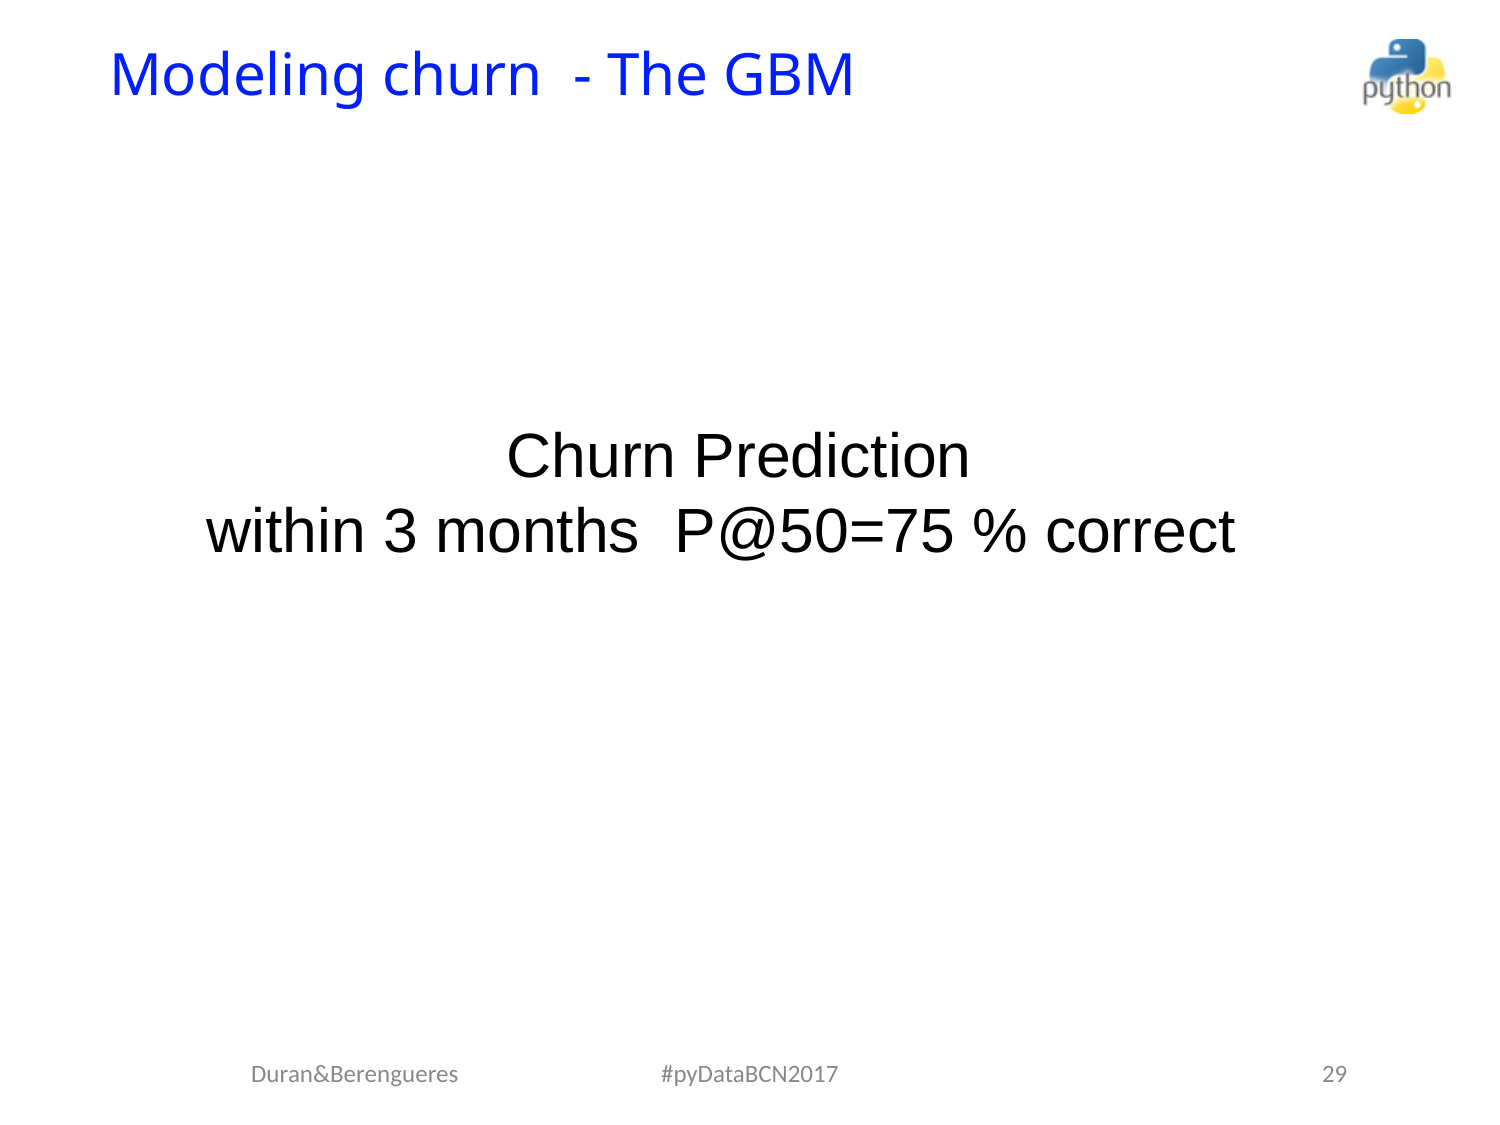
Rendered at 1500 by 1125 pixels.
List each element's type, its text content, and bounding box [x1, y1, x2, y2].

footer #pyDataBCN2017 [496, 1042, 1004, 1103]
slide_number <number> [1025, 1042, 1363, 1103]
slide_number Duran&Berengueres [235, 1042, 496, 1103]
title Modeling churn - The GBM [94, 35, 1433, 118]
text_box Churn Prediction within 3 months P@50=75 % correct [191, 399, 1309, 644]
picture [1352, 39, 1463, 114]
